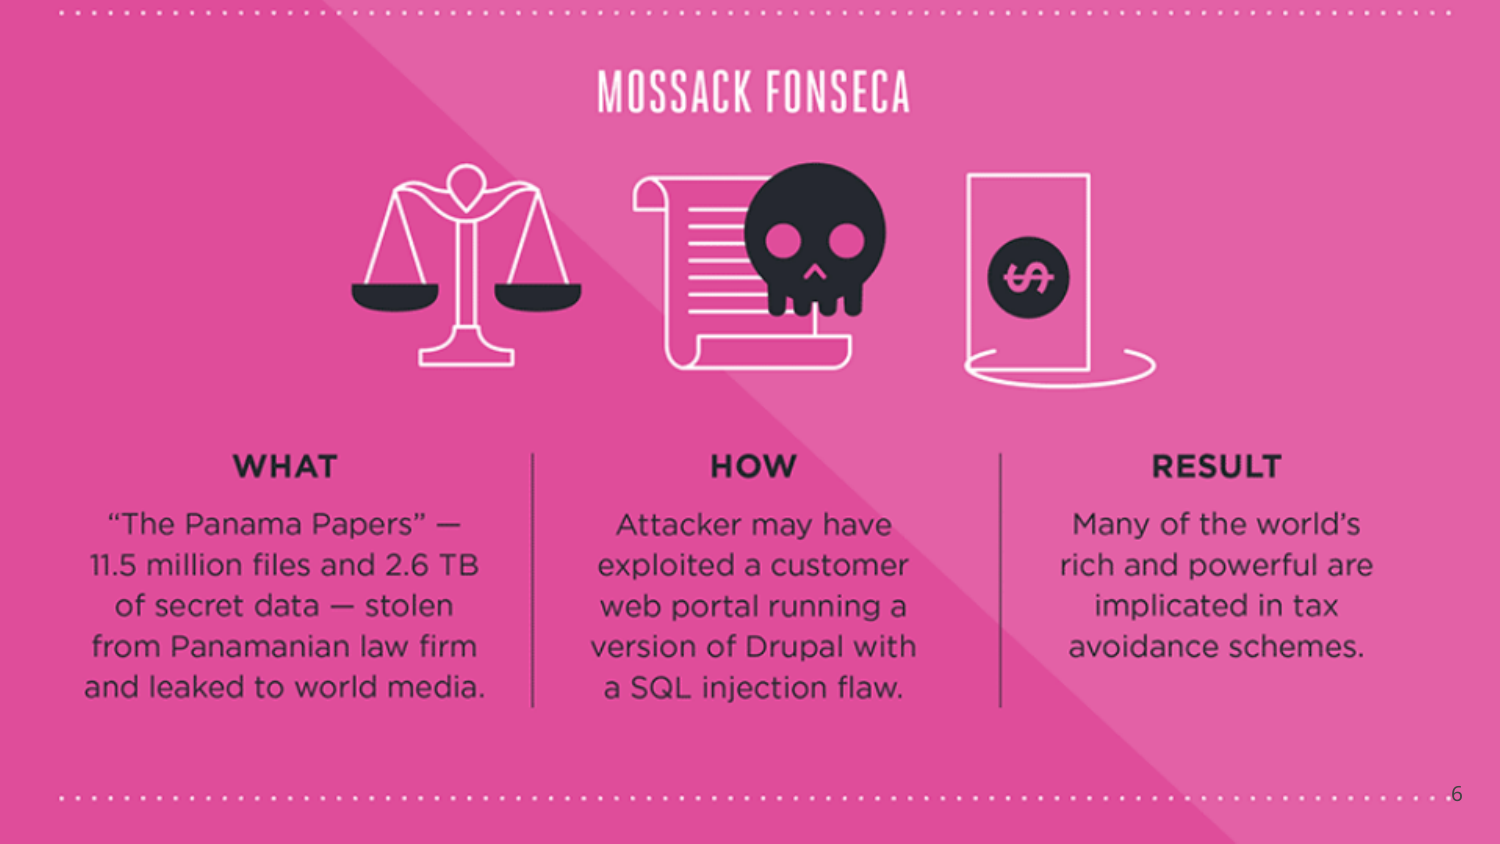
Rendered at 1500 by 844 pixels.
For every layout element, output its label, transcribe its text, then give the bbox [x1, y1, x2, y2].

picture [0, 0, 1500, 844]
slide_number <number> [1387, 762, 1478, 828]
title [51, 67, 1449, 167]
